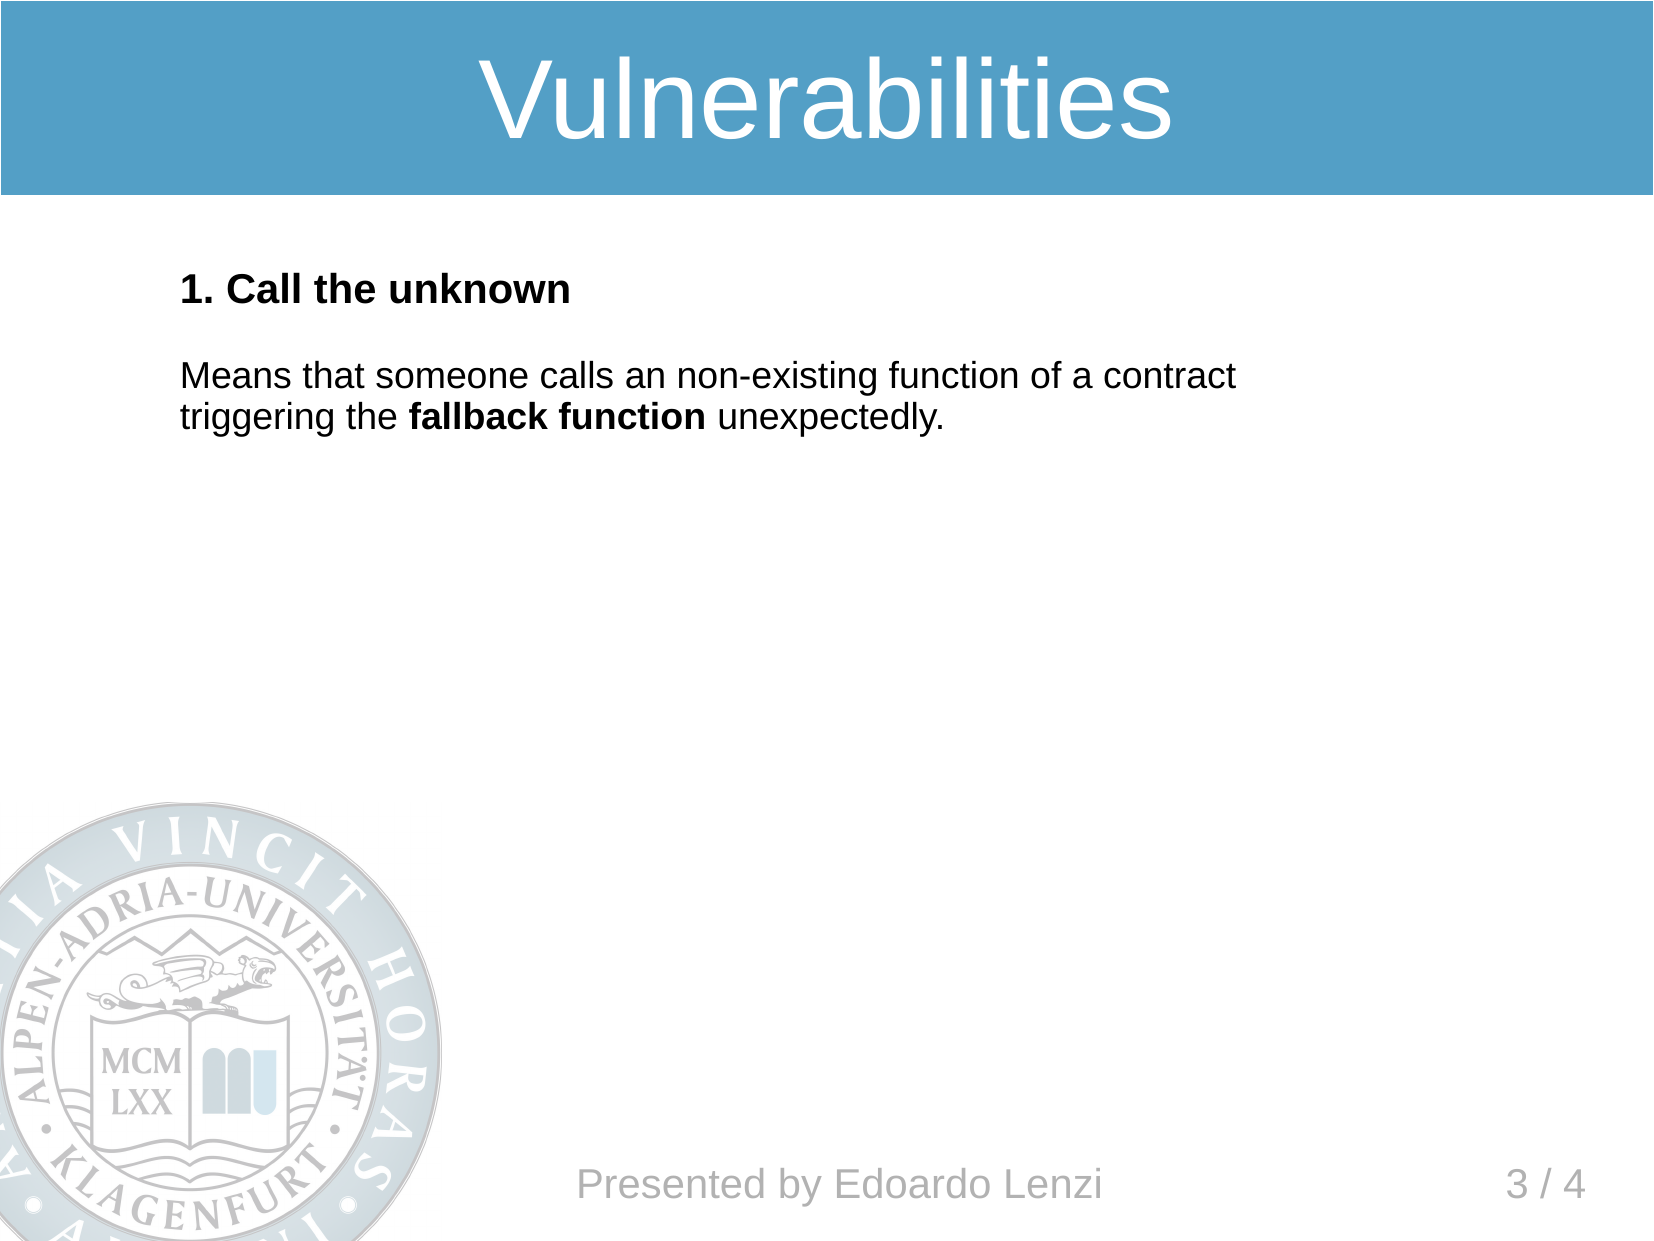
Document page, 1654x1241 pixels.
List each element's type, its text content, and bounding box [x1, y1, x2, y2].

text_box [0, 0, 82, 196]
text_box [0, 801, 452, 1241]
text_box [1571, 0, 1654, 196]
text_box 1. Call the unknown Means that someone calls an non-existing function of a contract triggering the fallback function unexpectedly. [165, 258, 1366, 1029]
title Vulnerabilities [82, 0, 1571, 204]
list Presented by Edoardo Lenzi 3 / 4 [505, 1160, 1654, 1241]
